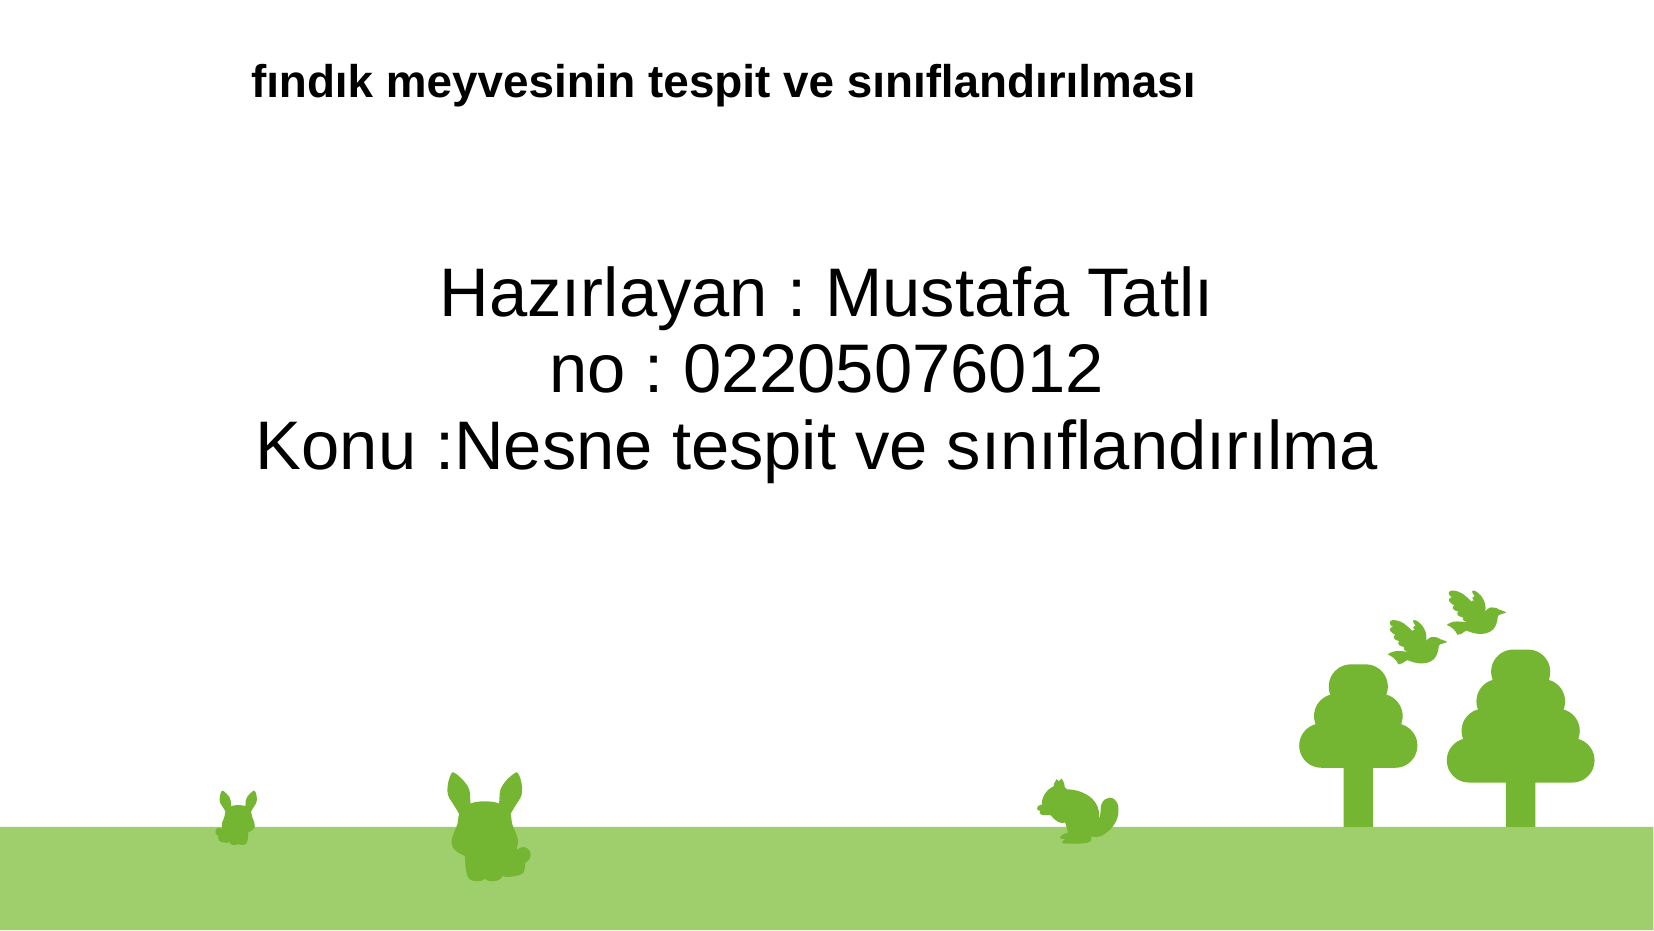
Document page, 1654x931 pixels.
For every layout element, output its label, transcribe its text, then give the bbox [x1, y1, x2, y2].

title Hazırlayan : Mustafa Tatlı no : 02205076012 Konu :Nesne tespit ve sınıflandırılma [88, 253, 1565, 562]
text_box fındık meyvesinin tespit ve sınıflandırılması [236, 48, 1506, 119]
